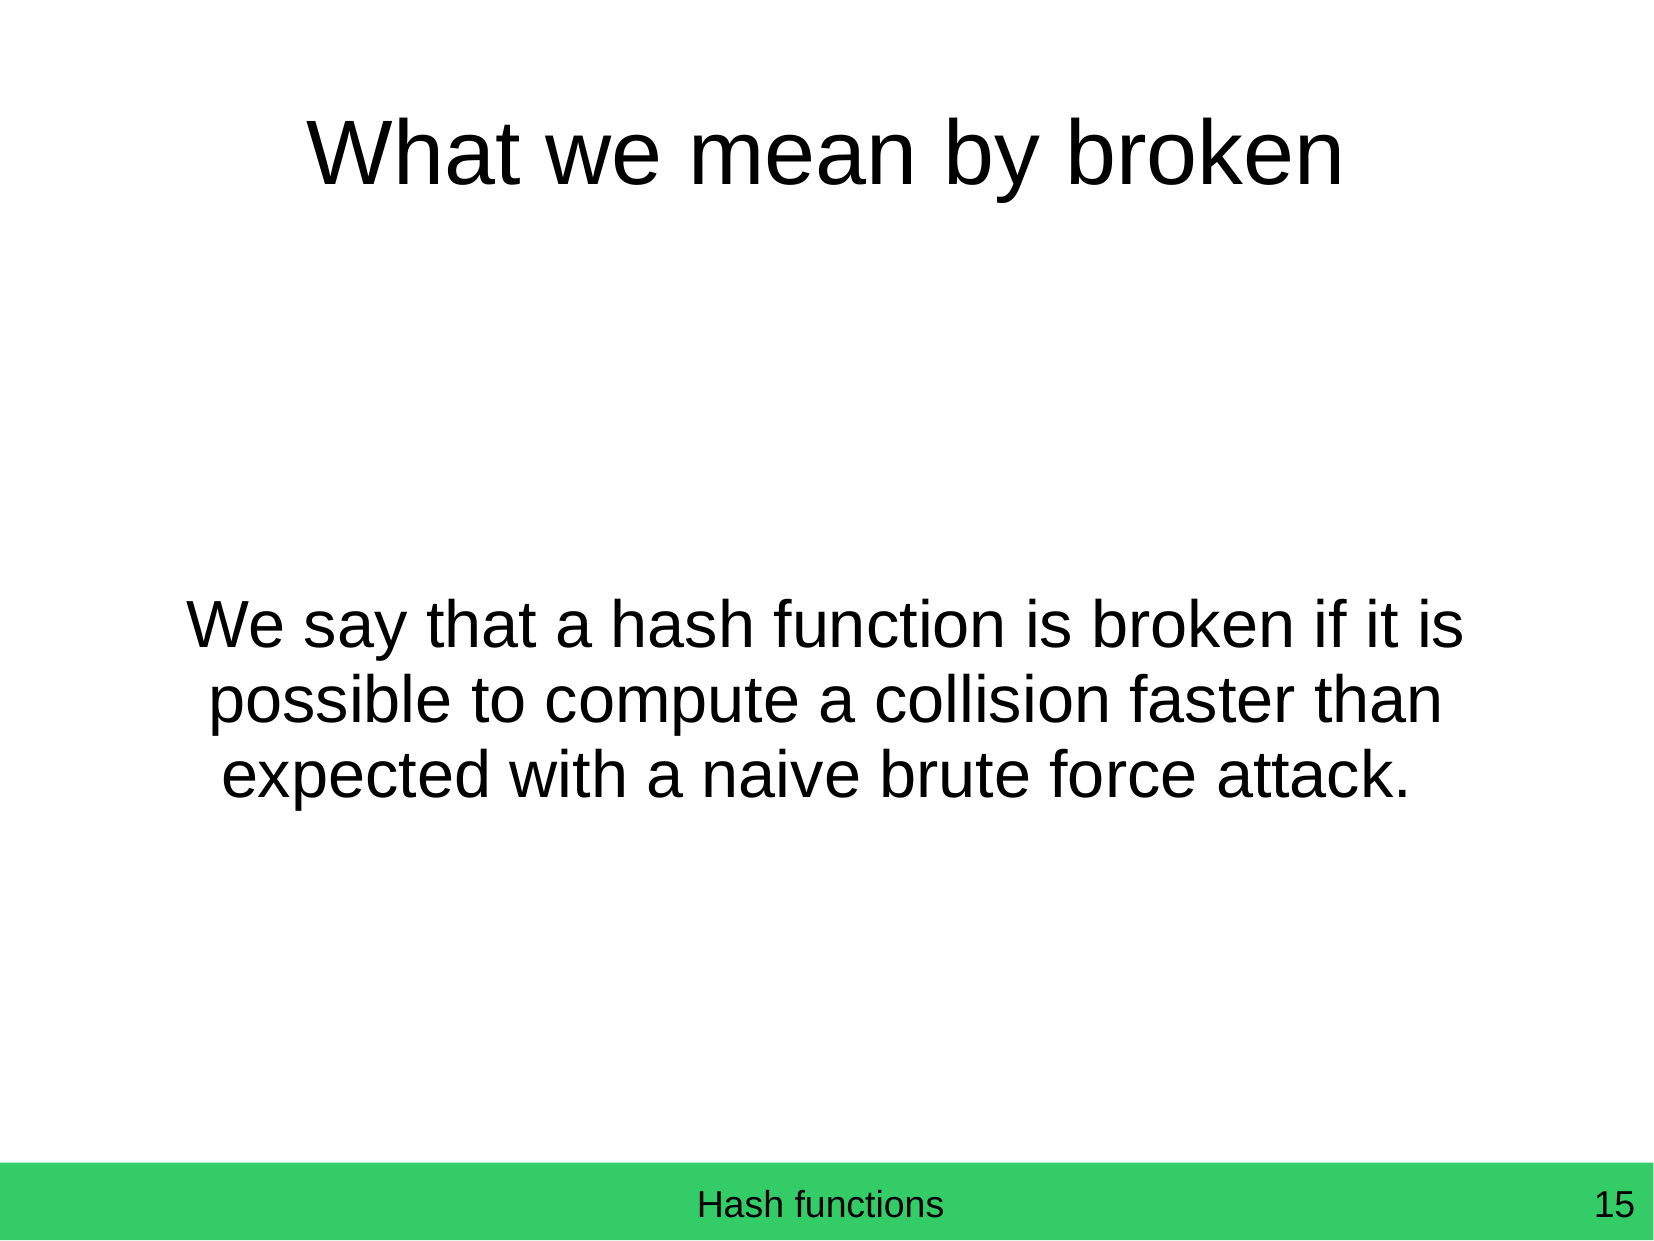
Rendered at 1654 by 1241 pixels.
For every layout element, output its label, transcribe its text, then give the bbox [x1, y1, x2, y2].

title What we mean by broken [82, 49, 1571, 257]
subtitle We say that a hash function is broken if it is possible to compute a collision faster than expected with a naive brute force attack. [82, 297, 1571, 1102]
